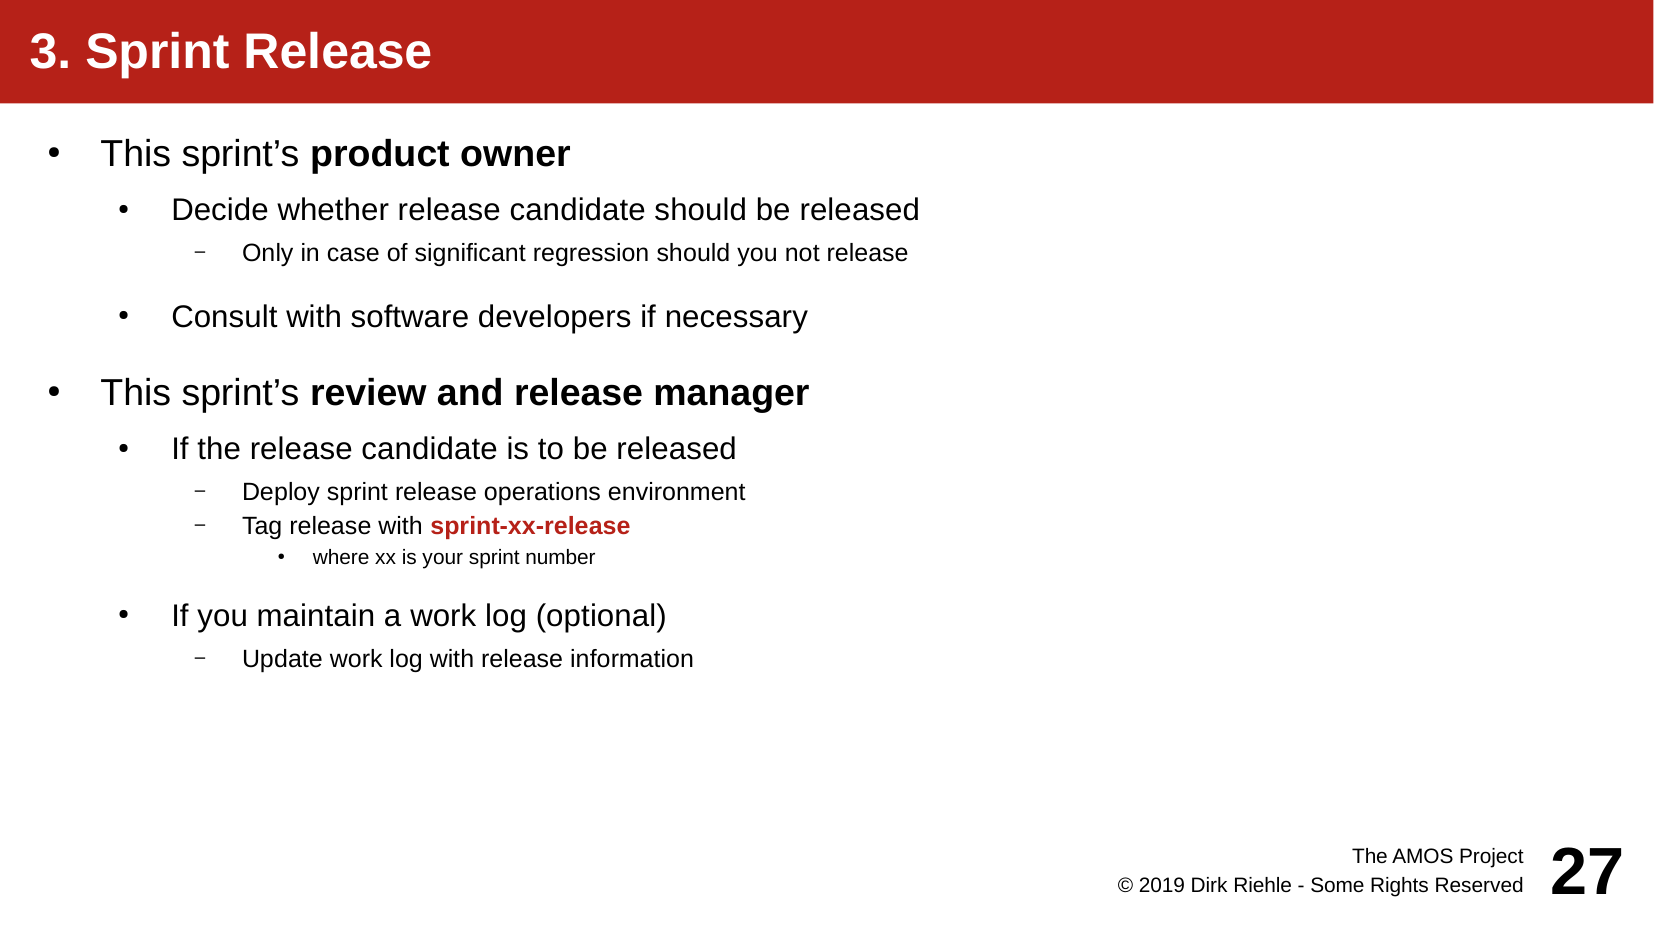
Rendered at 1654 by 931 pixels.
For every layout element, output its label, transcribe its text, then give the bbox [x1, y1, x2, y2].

title 3. Sprint Release [0, 0, 1654, 104]
list This sprint’s product owner Decide whether release candidate should be released Only in case of significant regression should you not release Consult with software developers if necessary This sprint’s review and release manager If the release candidate is to be released Deploy sprint release operations environment Tag release with sprint-xx-release where xx is your sprint number If you maintain a work log (optional) Update work log with release information [29, 132, 1625, 798]
